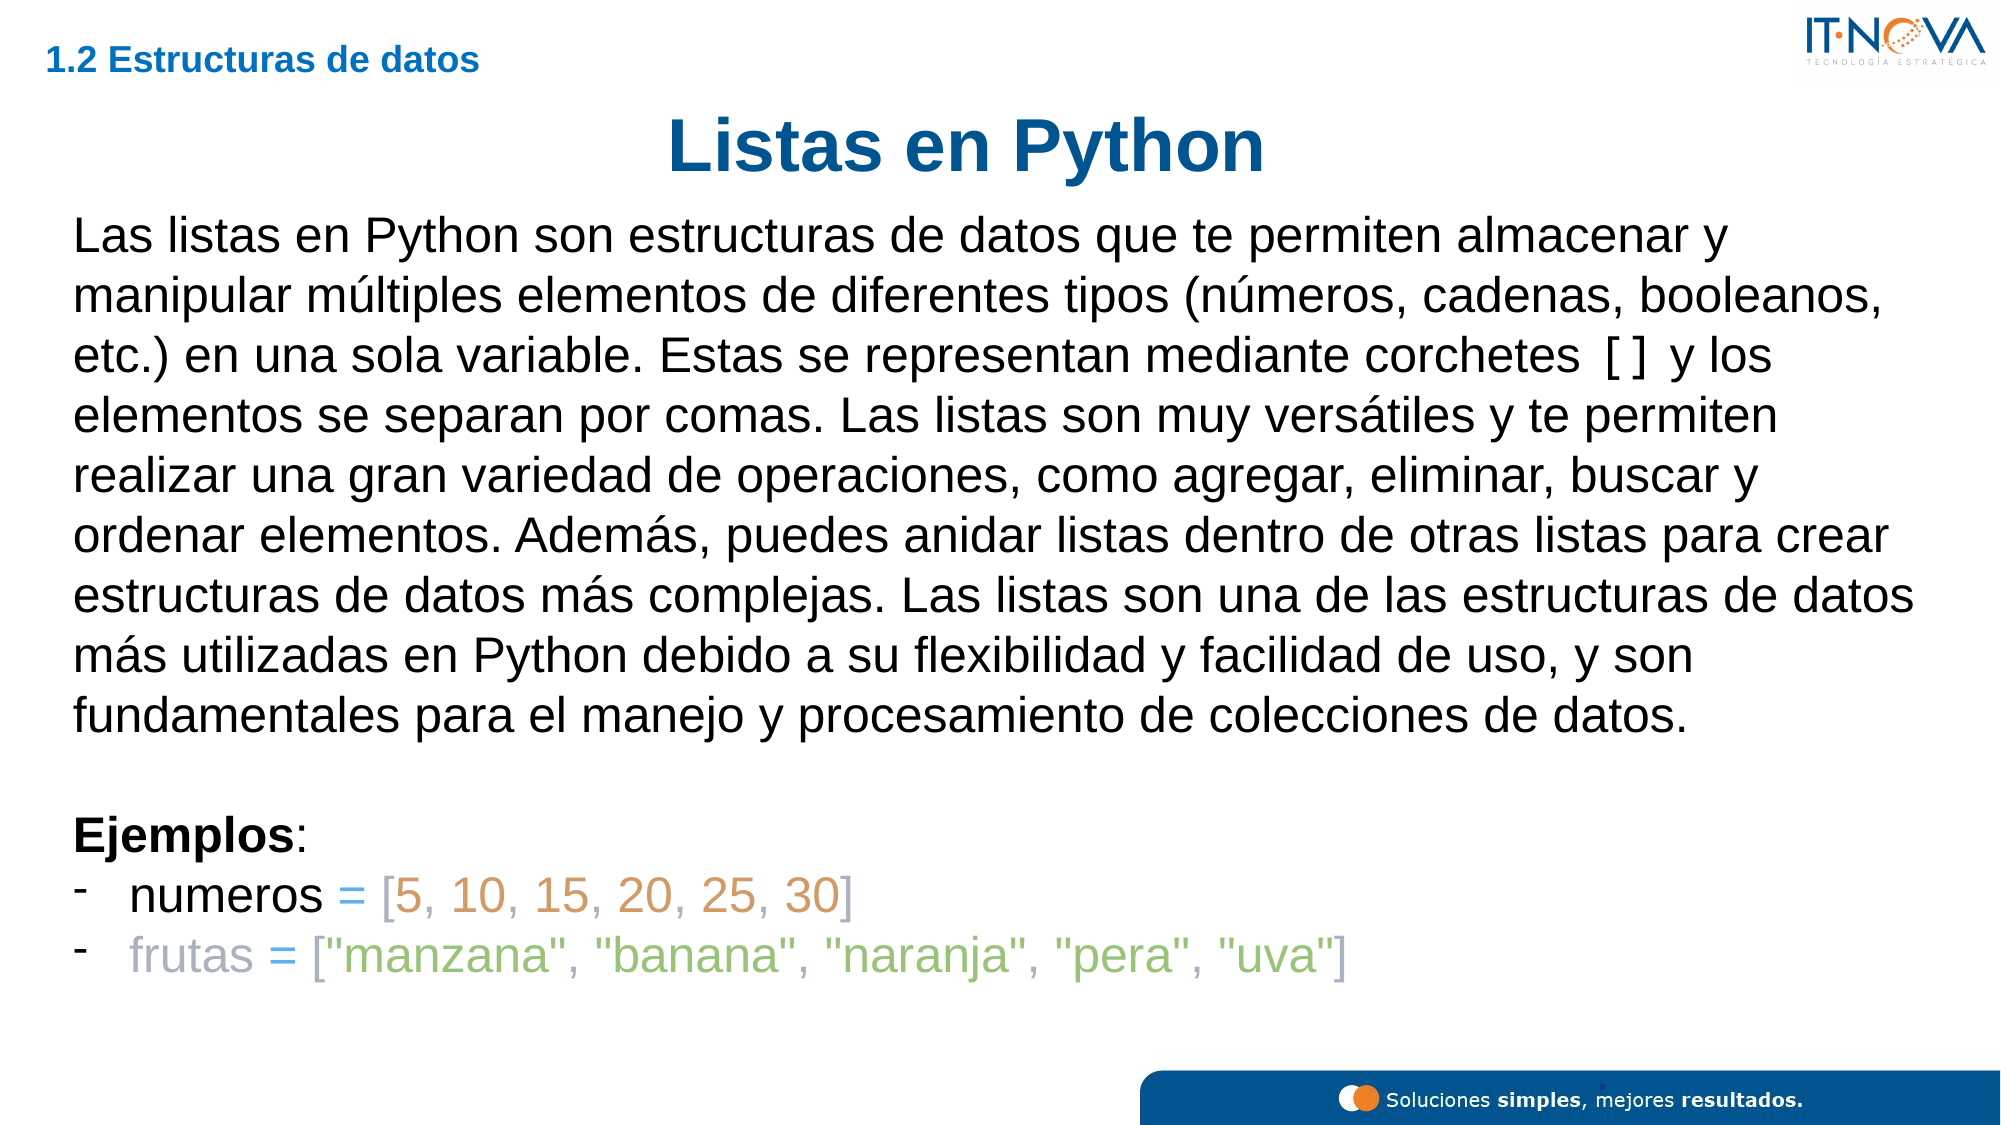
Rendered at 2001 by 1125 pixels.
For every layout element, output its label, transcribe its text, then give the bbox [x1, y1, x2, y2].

text_box 1.2 Estructuras de datos [30, 27, 548, 89]
text_box Listas en Python [652, 88, 1353, 195]
text_box Las listas en Python son estructuras de datos que te permiten almacenar y manipular múltiples elementos de diferentes tipos (números, cadenas, booleanos, etc.) en una sola variable. Estas se representan mediante corchetes [] y los elementos se separan por comas. Las listas son muy versátiles y te permiten realizar una gran variedad de operaciones, como agregar, eliminar, buscar y ordenar elementos. Además, puedes anidar listas dentro de otras listas para crear estructuras de datos más complejas. Las listas son una de las estructuras de datos más utilizadas en Python debido a su flexibilidad y facilidad de uso, y son fundamentales para el manejo y procesamiento de colecciones de datos. Ejemplos: numeros = [5, 10, 15, 20, 25, 30] frutas = ["manzana", "banana", "naranja", "pera", "uva"] [57, 195, 1948, 999]
